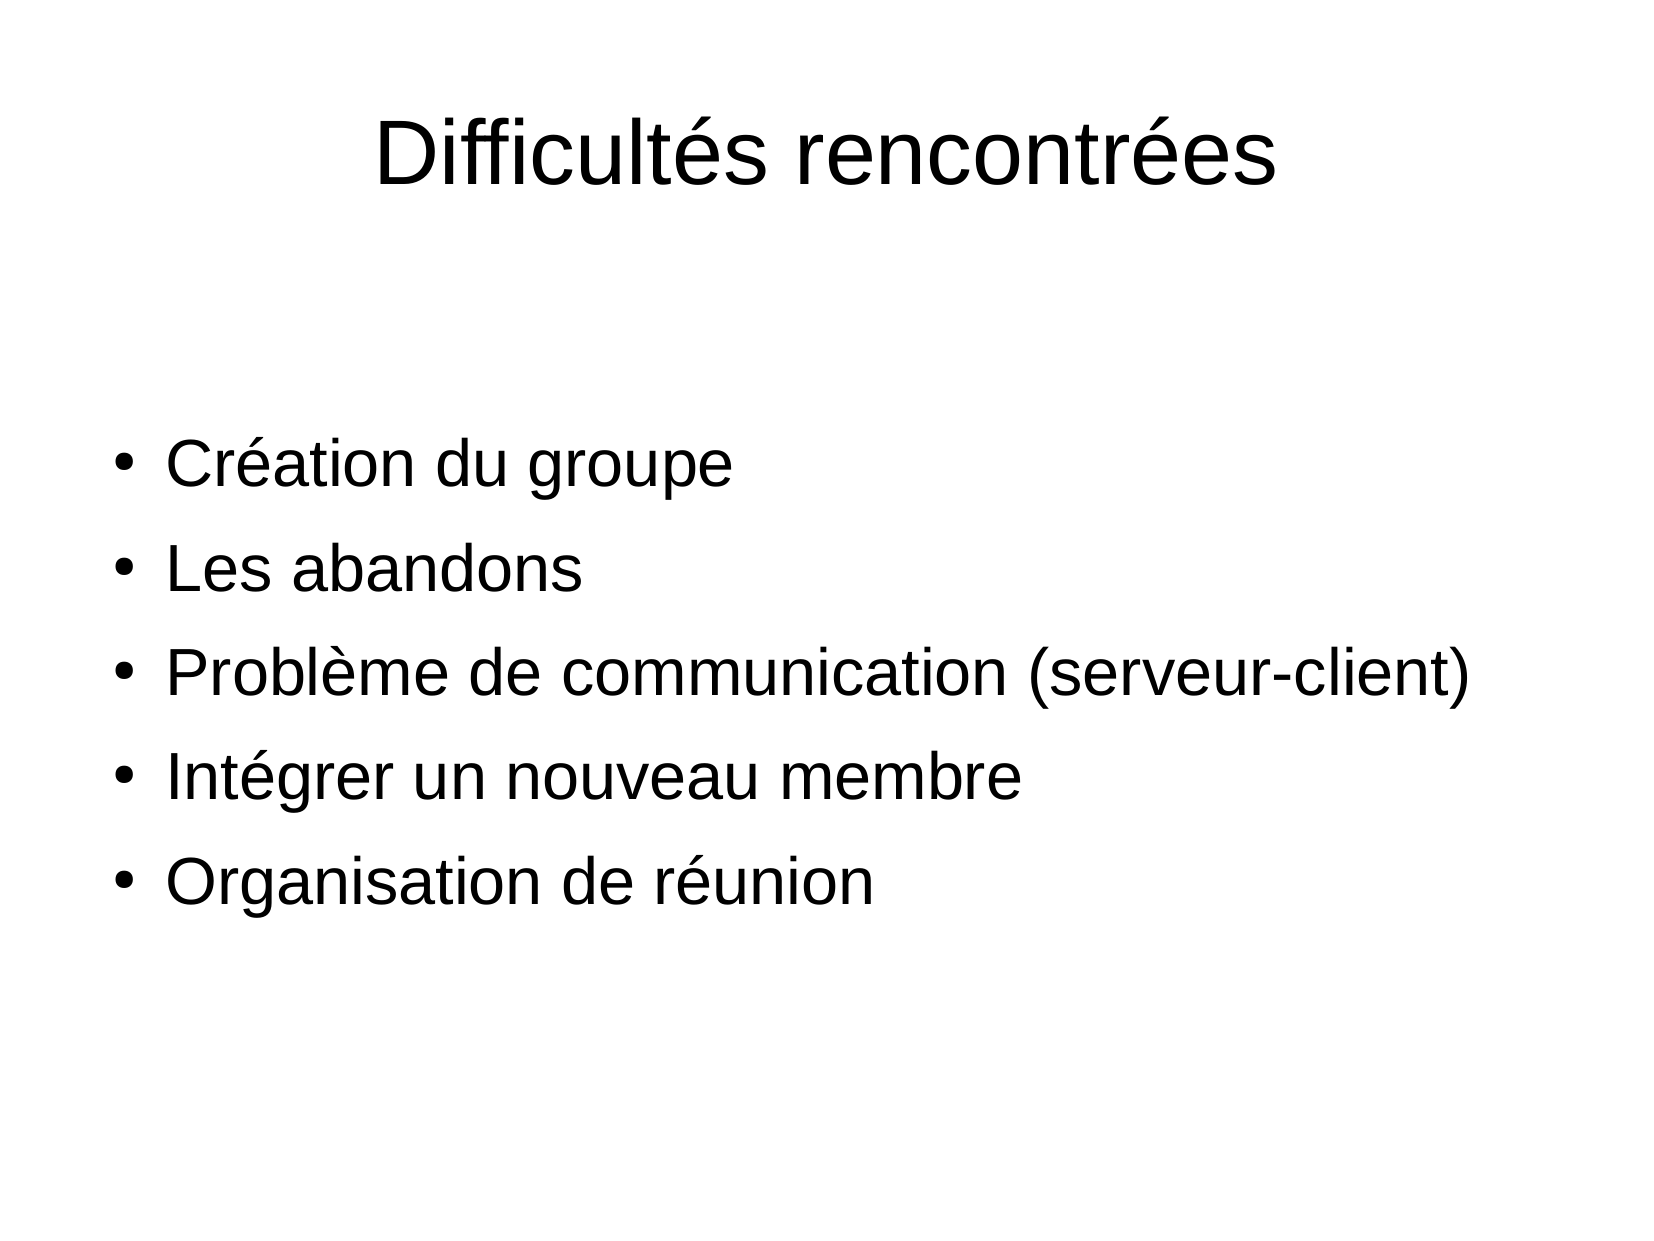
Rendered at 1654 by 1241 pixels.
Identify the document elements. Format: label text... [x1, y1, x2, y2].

title Difficultés rencontrées [82, 49, 1571, 257]
list Création du groupe Les abandons Problème de communication (serveur-client) Intégrer un nouveau membre Organisation de réunion [94, 426, 1583, 1146]
